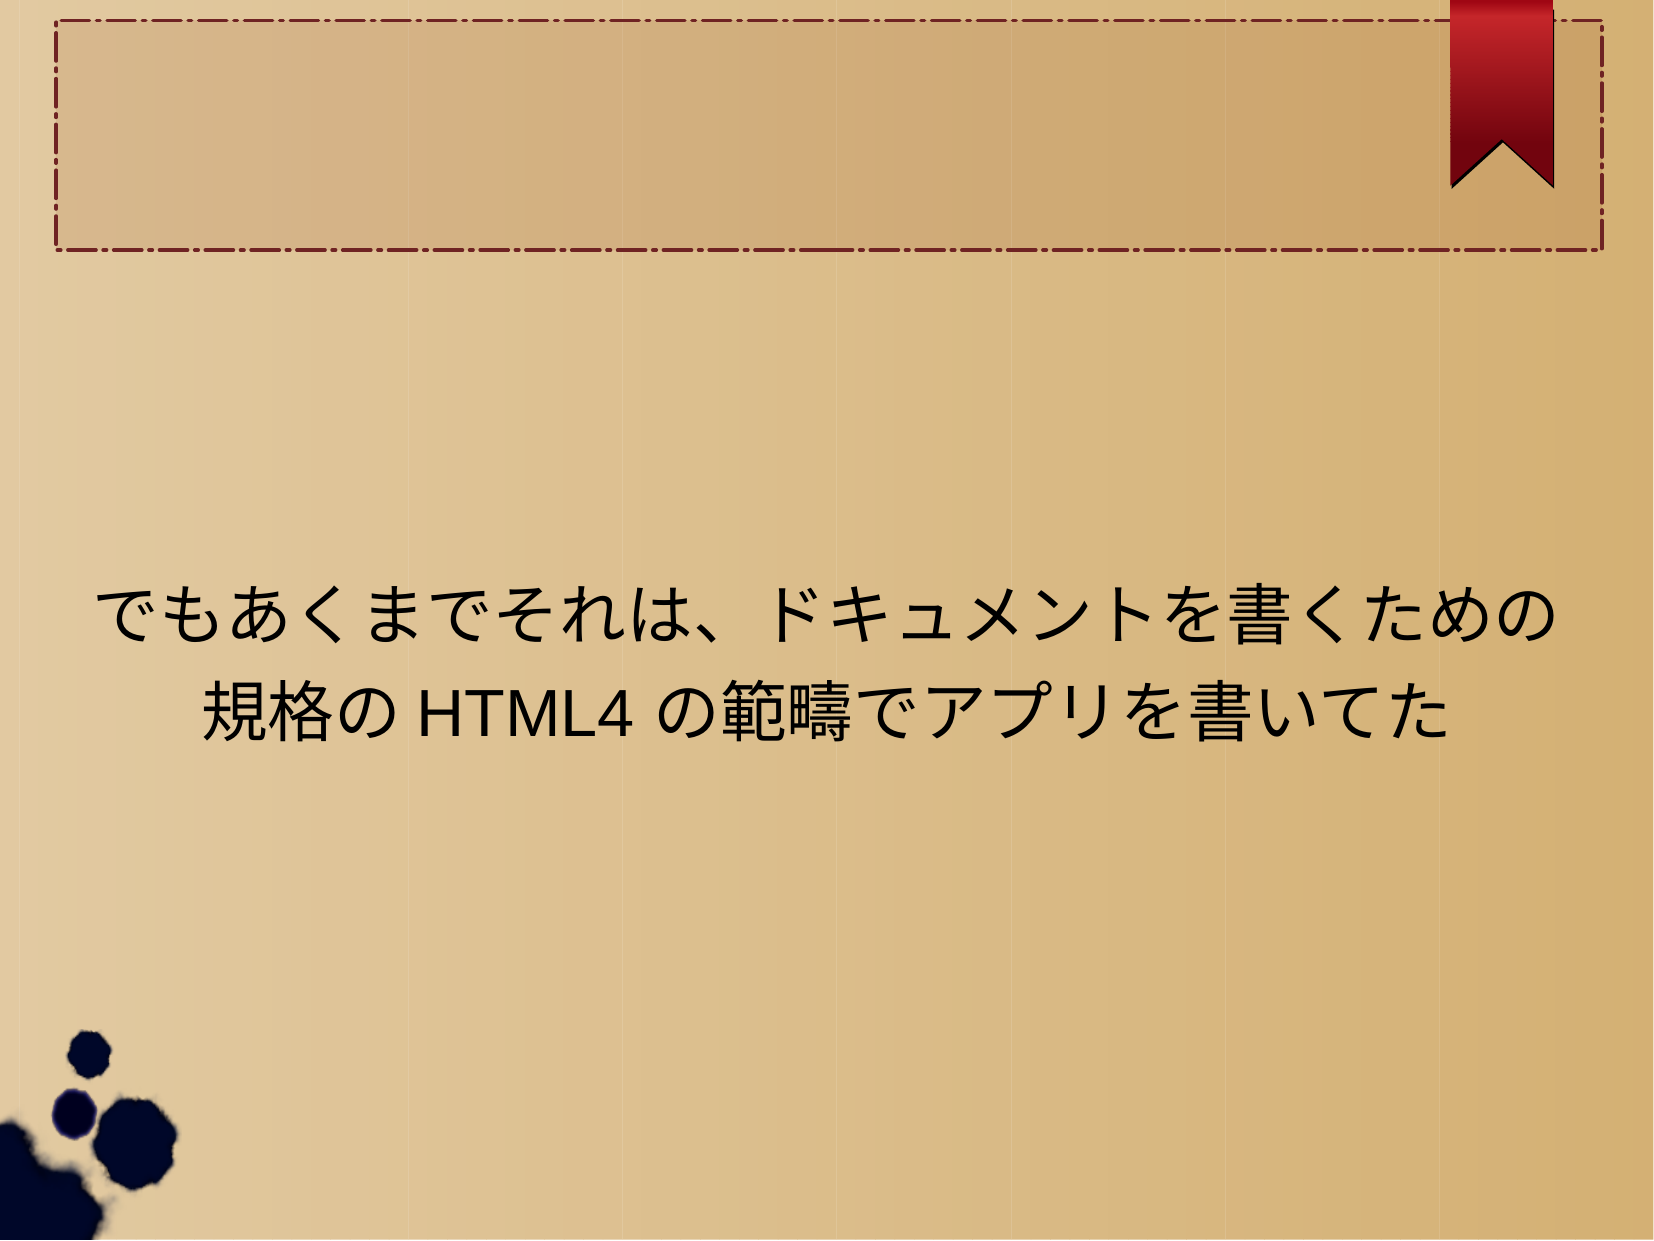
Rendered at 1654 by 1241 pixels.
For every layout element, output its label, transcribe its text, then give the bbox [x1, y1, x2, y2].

subtitle でもあくまでそれは、ドキュメントを書くための規格の HTML4 の範疇でアプリを書いてた [82, 299, 1571, 1019]
